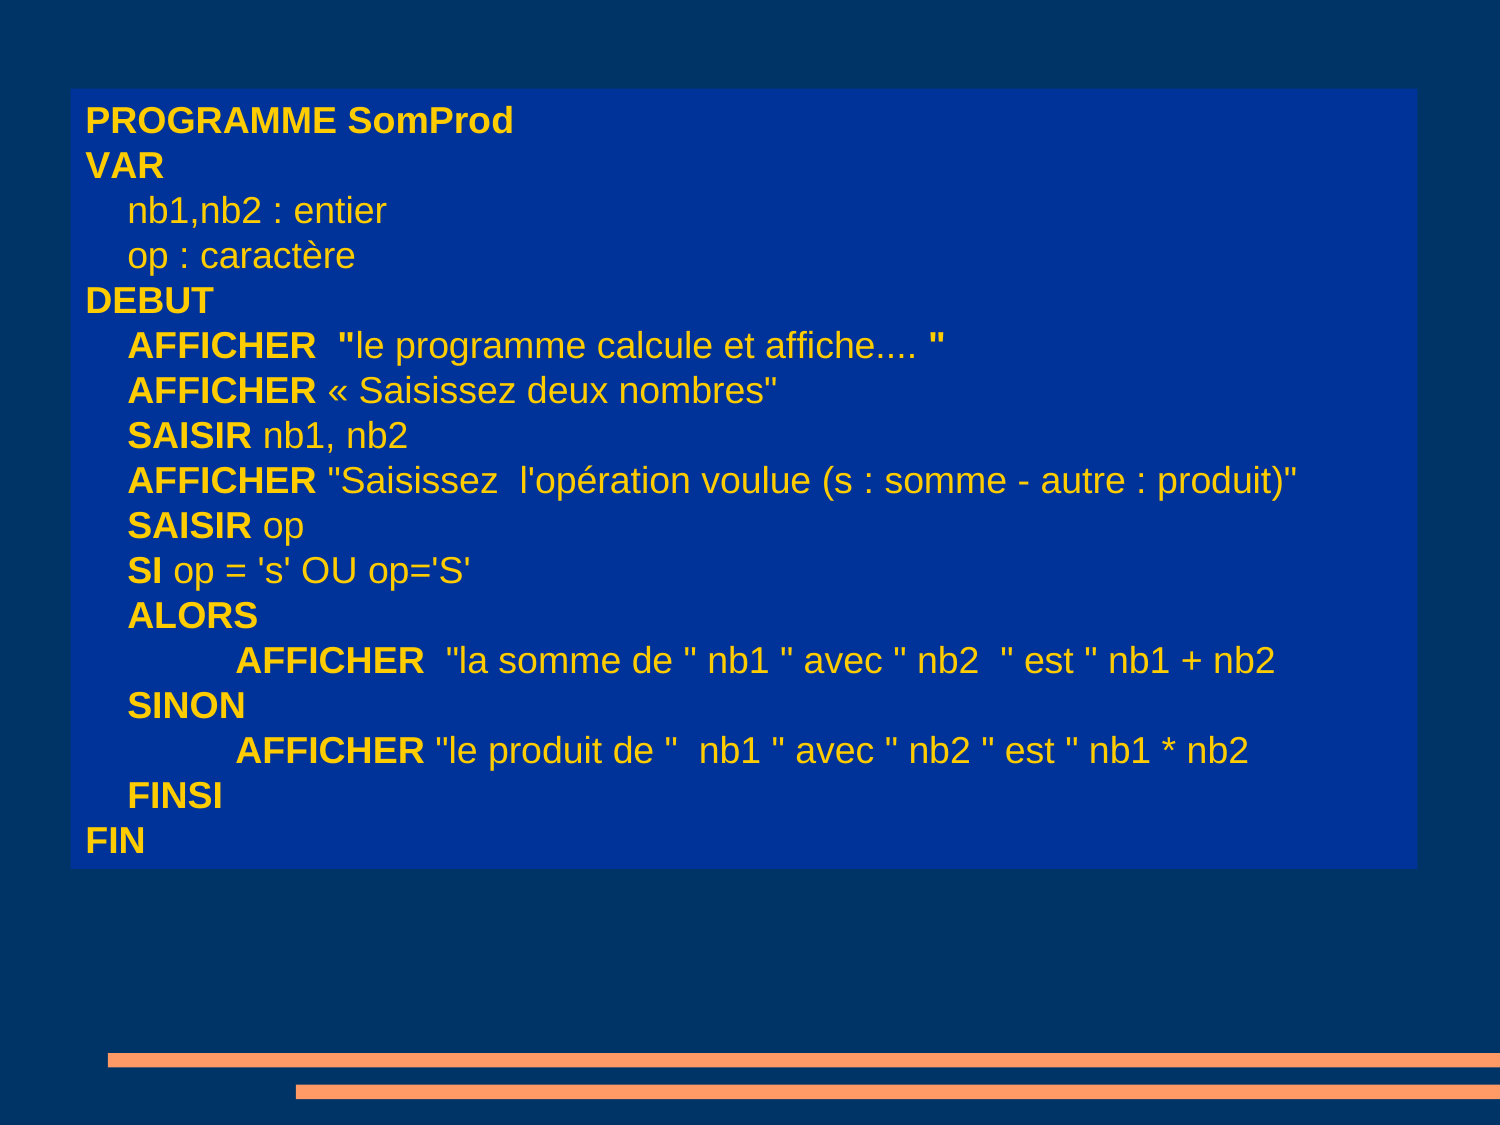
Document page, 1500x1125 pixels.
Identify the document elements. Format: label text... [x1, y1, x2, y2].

text_box PROGRAMME SomProd VAR nb1,nb2 : entier op : caractère DEBUT AFFICHER "le programme calcule et affiche.... " AFFICHER « Saisissez deux nombres" SAISIR nb1, nb2 AFFICHER "Saisissez l'opération voulue (s : somme - autre : produit)" SAISIR op SI op = 's' OU op='S' ALORS AFFICHER "la somme de " nb1 " avec " nb2 " est " nb1 + nb2 SINON AFFICHER "le produit de " nb1 " avec " nb2 " est " nb1 * nb2 FINSI FIN [70, 88, 1418, 869]
